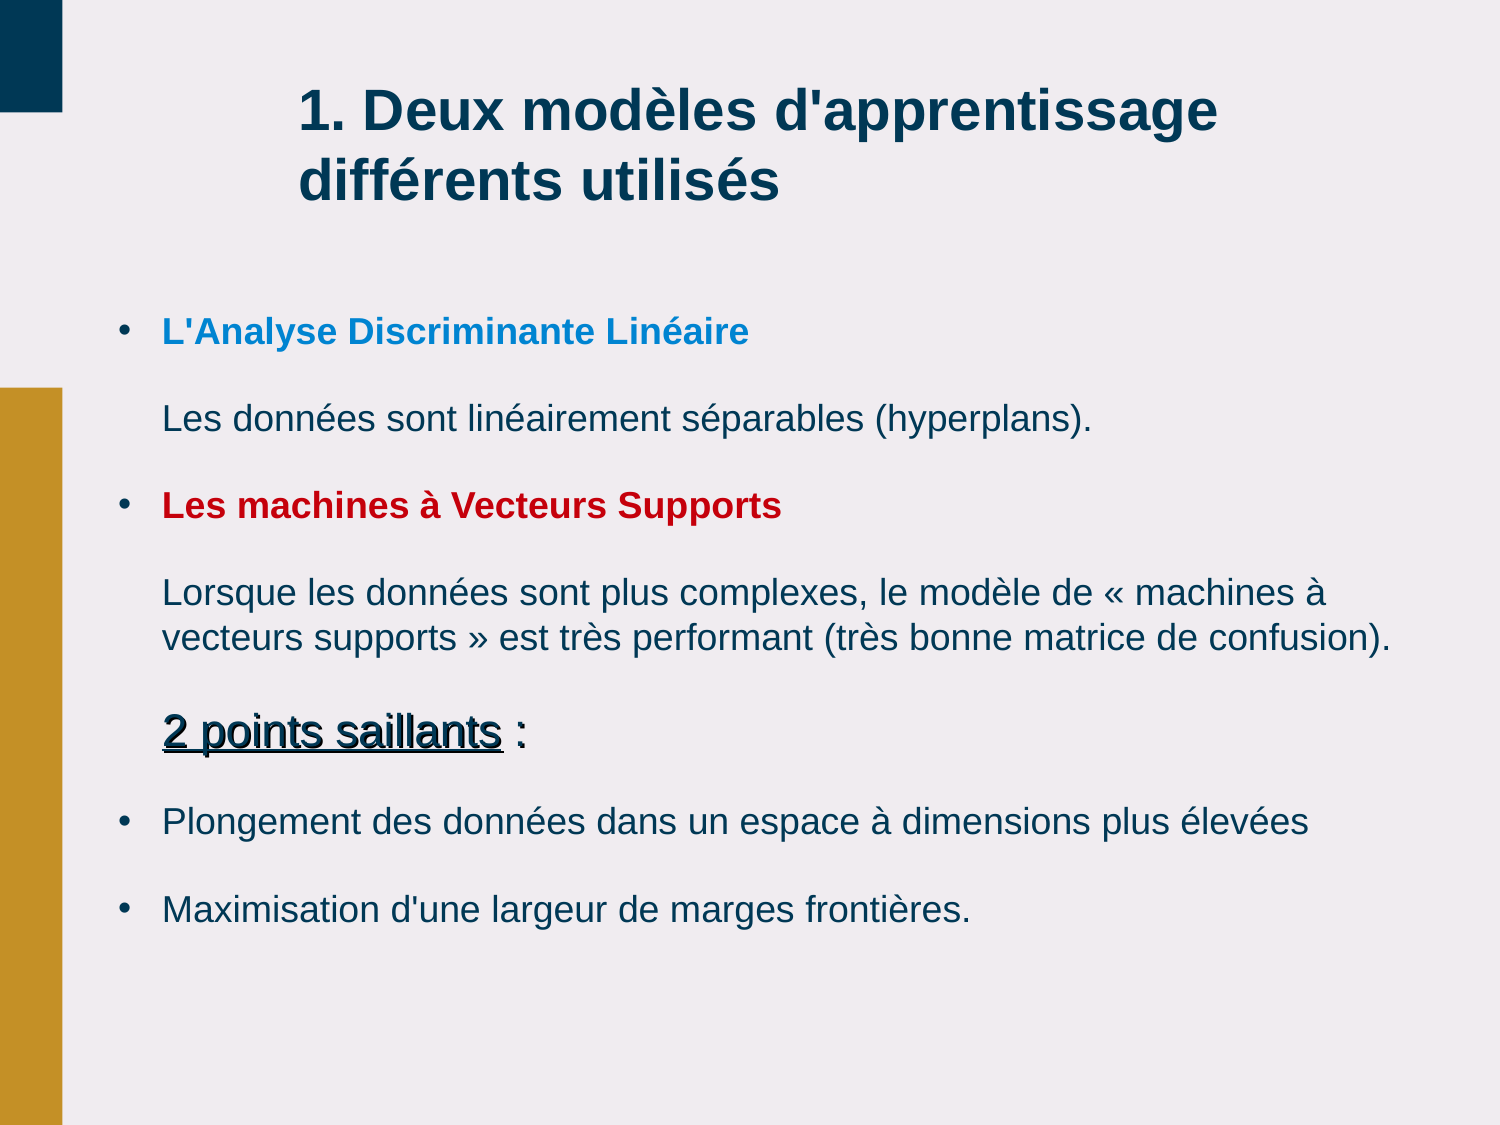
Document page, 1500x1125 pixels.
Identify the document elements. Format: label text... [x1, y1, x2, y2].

list L'Analyse Discriminante Linéaire Les données sont linéairement séparables (hyperplans). Les machines à Vecteurs Supports Lorsque les données sont plus complexes, le modèle de « machines à vecteurs supports » est très performant (très bonne matrice de confusion). 2 points saillants : Plongement des données dans un espace à dimensions plus élevées Maximisation d'une largeur de marges frontières. [118, 307, 1430, 1052]
title 1. Deux modèles d'apprentissage différents utilisés [283, 0, 1418, 307]
